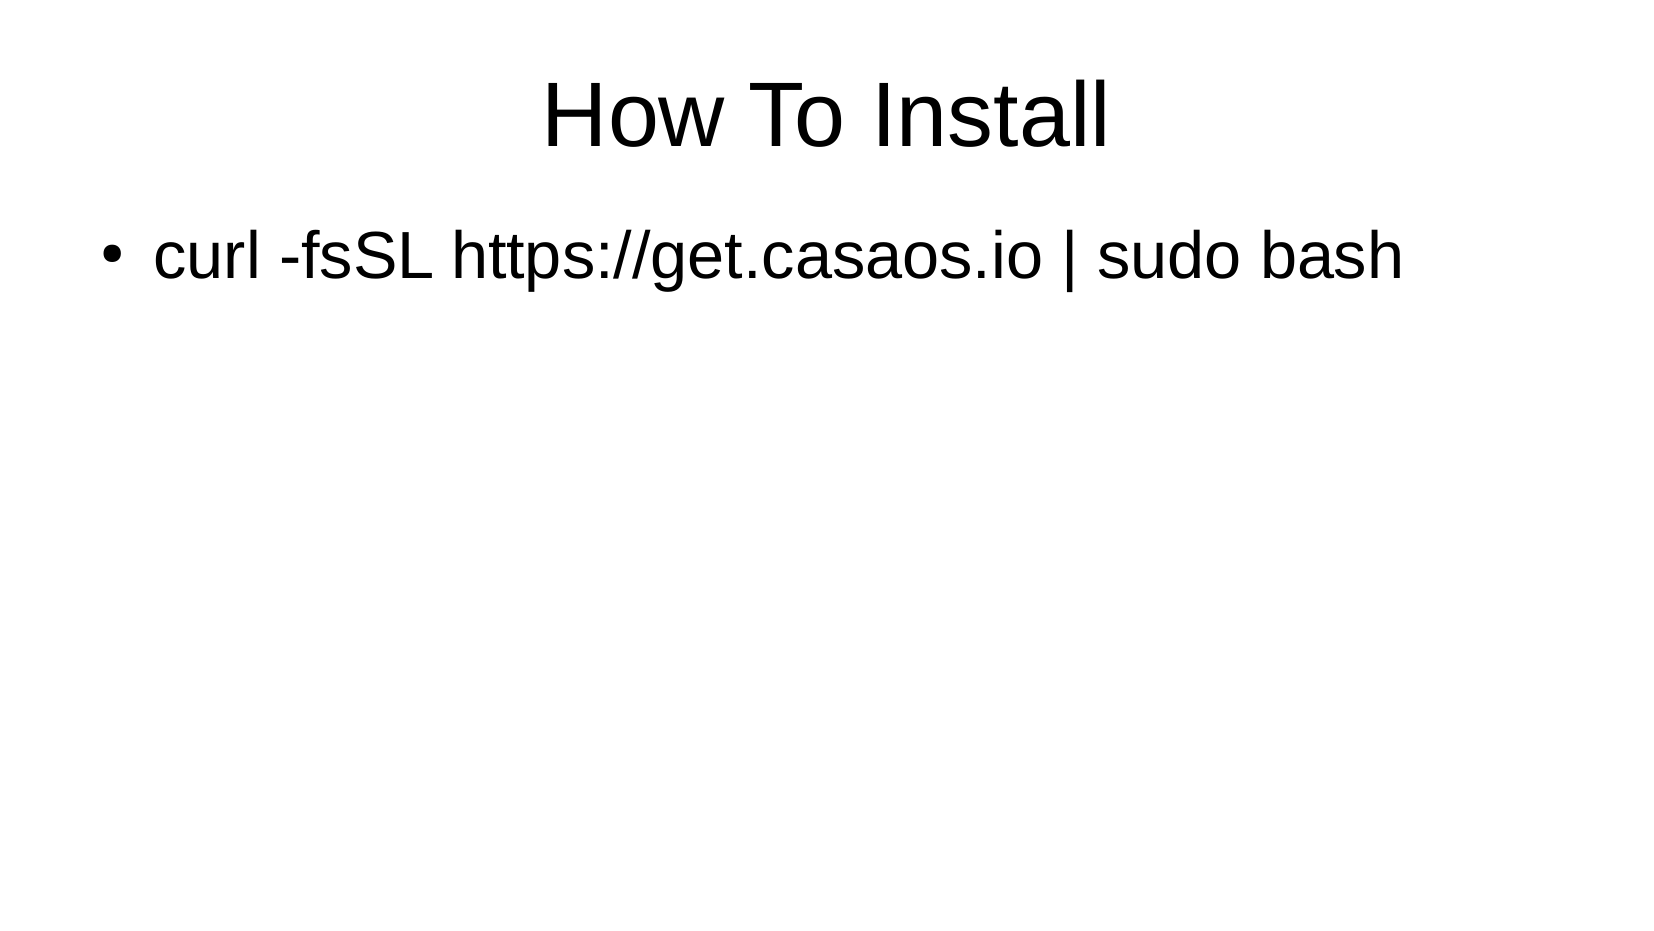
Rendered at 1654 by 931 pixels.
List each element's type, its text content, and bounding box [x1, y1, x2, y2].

list curl -fsSL https://get.casaos.io | sudo bash [82, 217, 1571, 758]
title How To Install [82, 37, 1571, 193]
